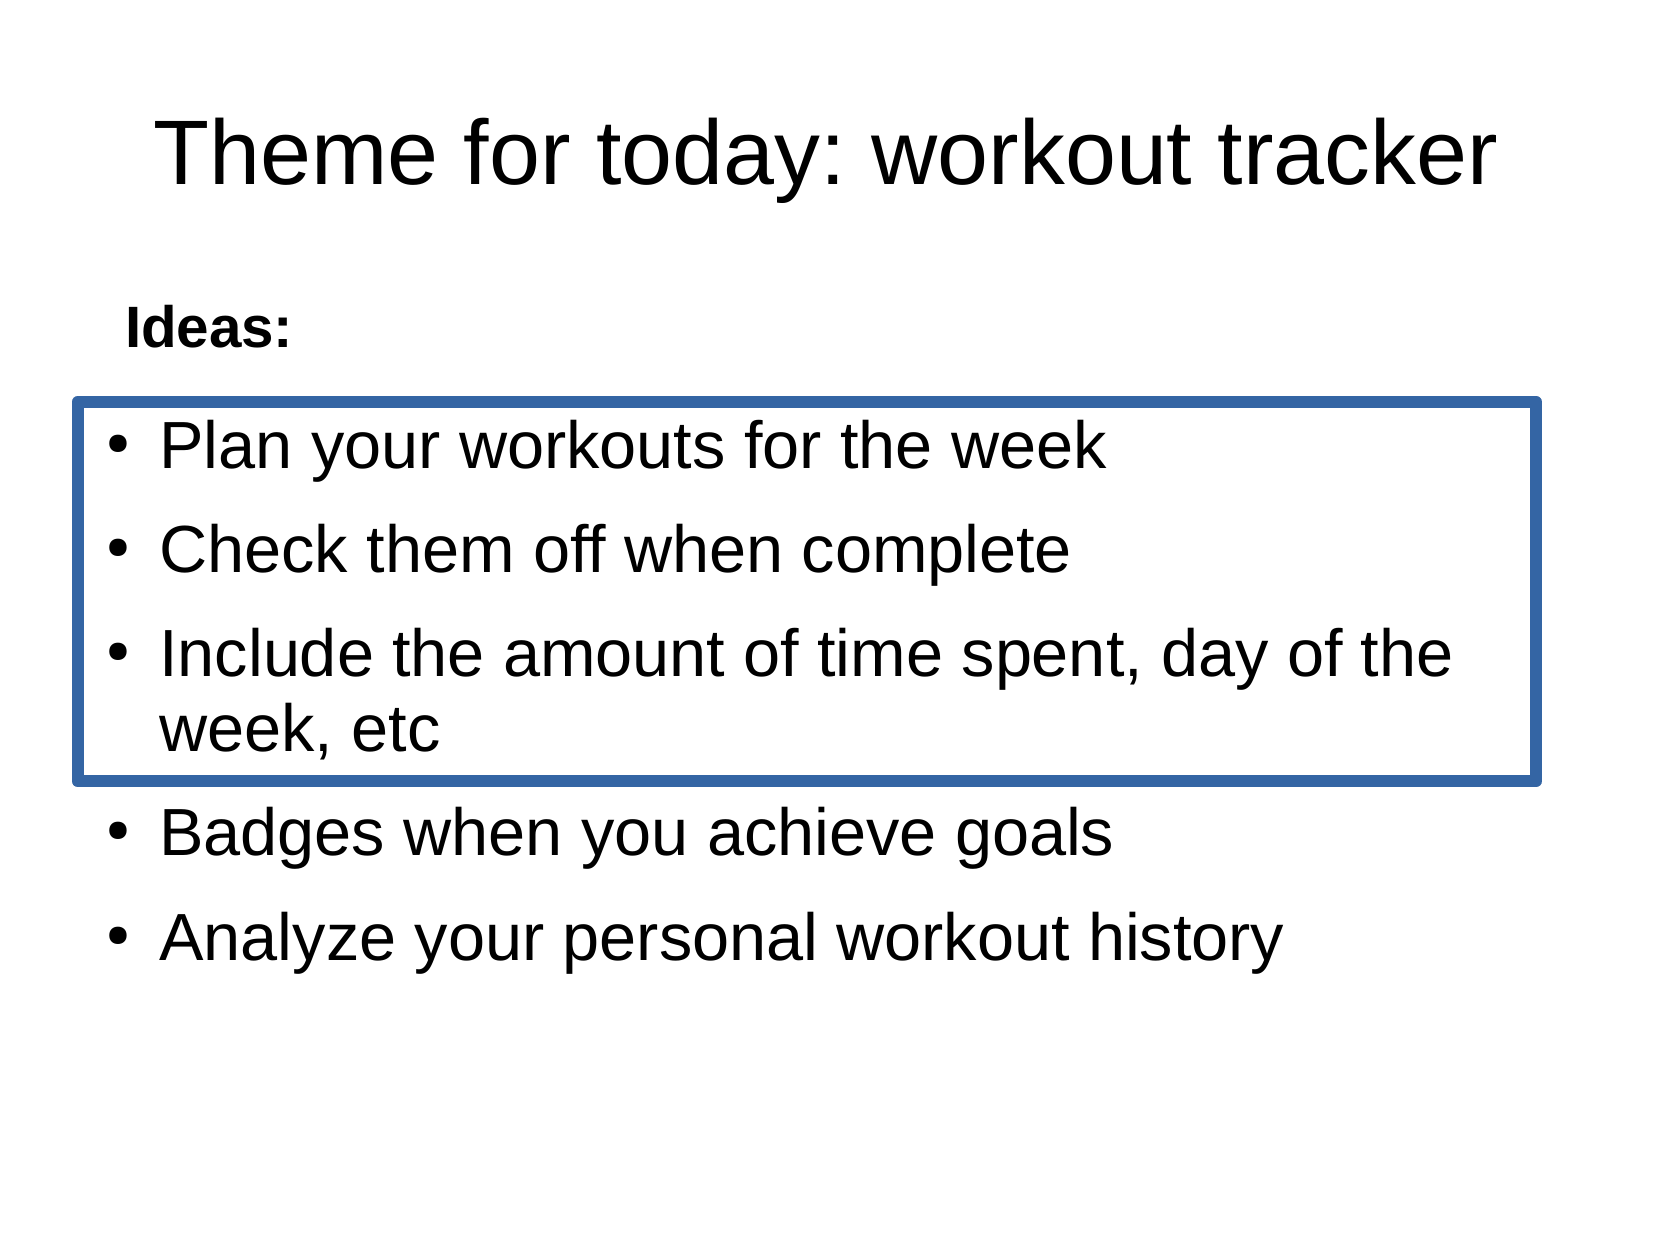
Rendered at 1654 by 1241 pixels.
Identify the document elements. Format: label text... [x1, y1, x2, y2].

list Plan your workouts for the week Check them off when complete Include the amount of time spent, day of the week, etc Badges when you achieve goals Analyze your personal workout history [88, 408, 1530, 775]
title Theme for today: workout tracker [82, 49, 1571, 257]
text_box Ideas: [110, 287, 309, 368]
list Plan your workouts for the week Check them off when complete Include the amount of time spent, day of the week, etc Badges when you achieve goals Analyze your personal workout history [88, 407, 1577, 1028]
